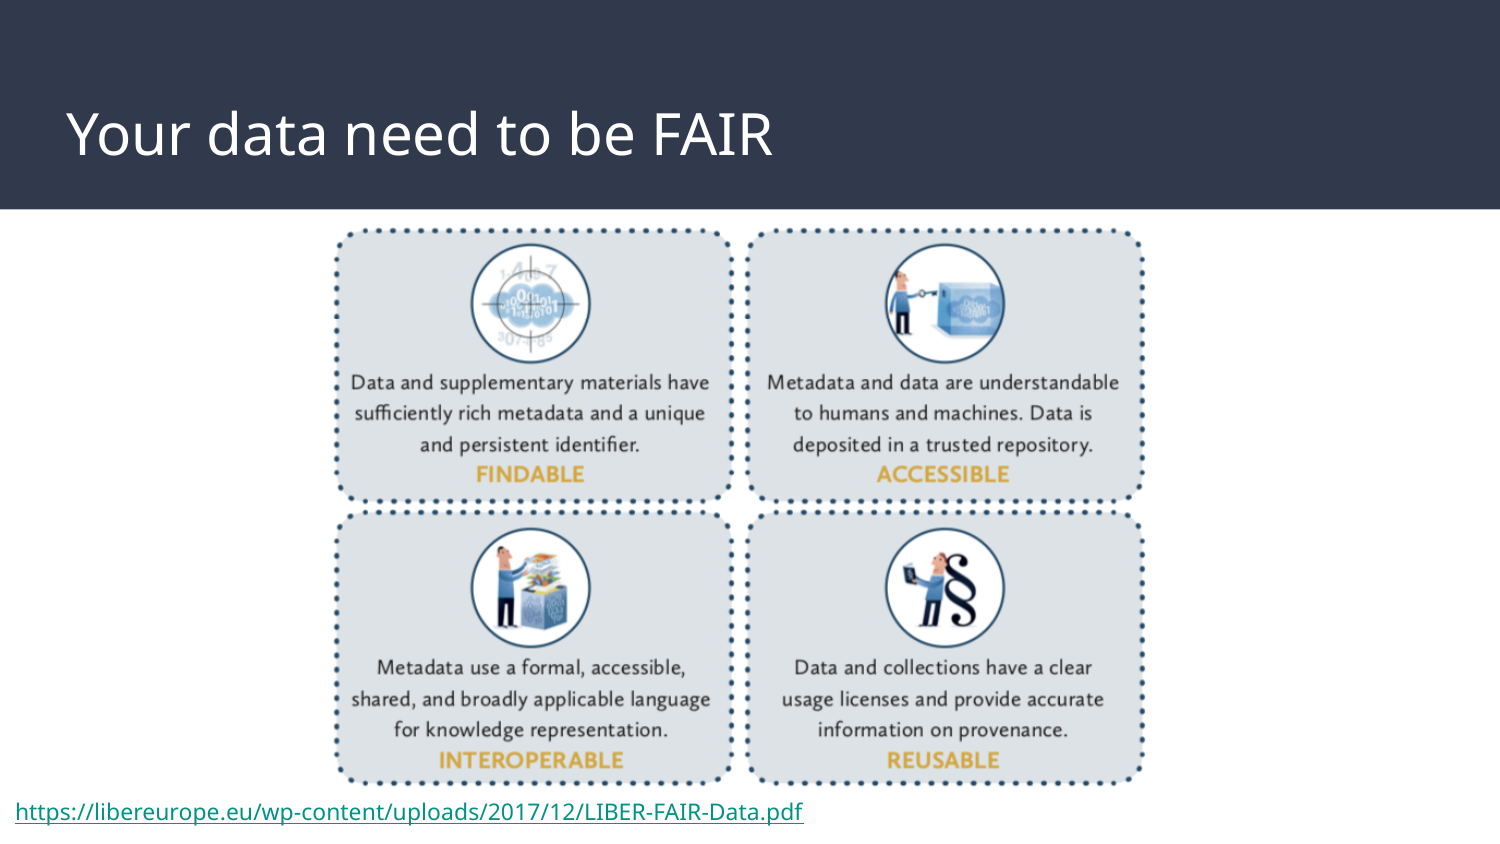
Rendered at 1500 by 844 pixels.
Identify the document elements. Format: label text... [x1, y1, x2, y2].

text_box https://libereurope.eu/wp-content/uploads/2017/12/LIBER-FAIR-Data.pdf [0, 782, 1269, 844]
title Your data need to be FAIR [51, 82, 1449, 185]
picture [271, 212, 1229, 782]
